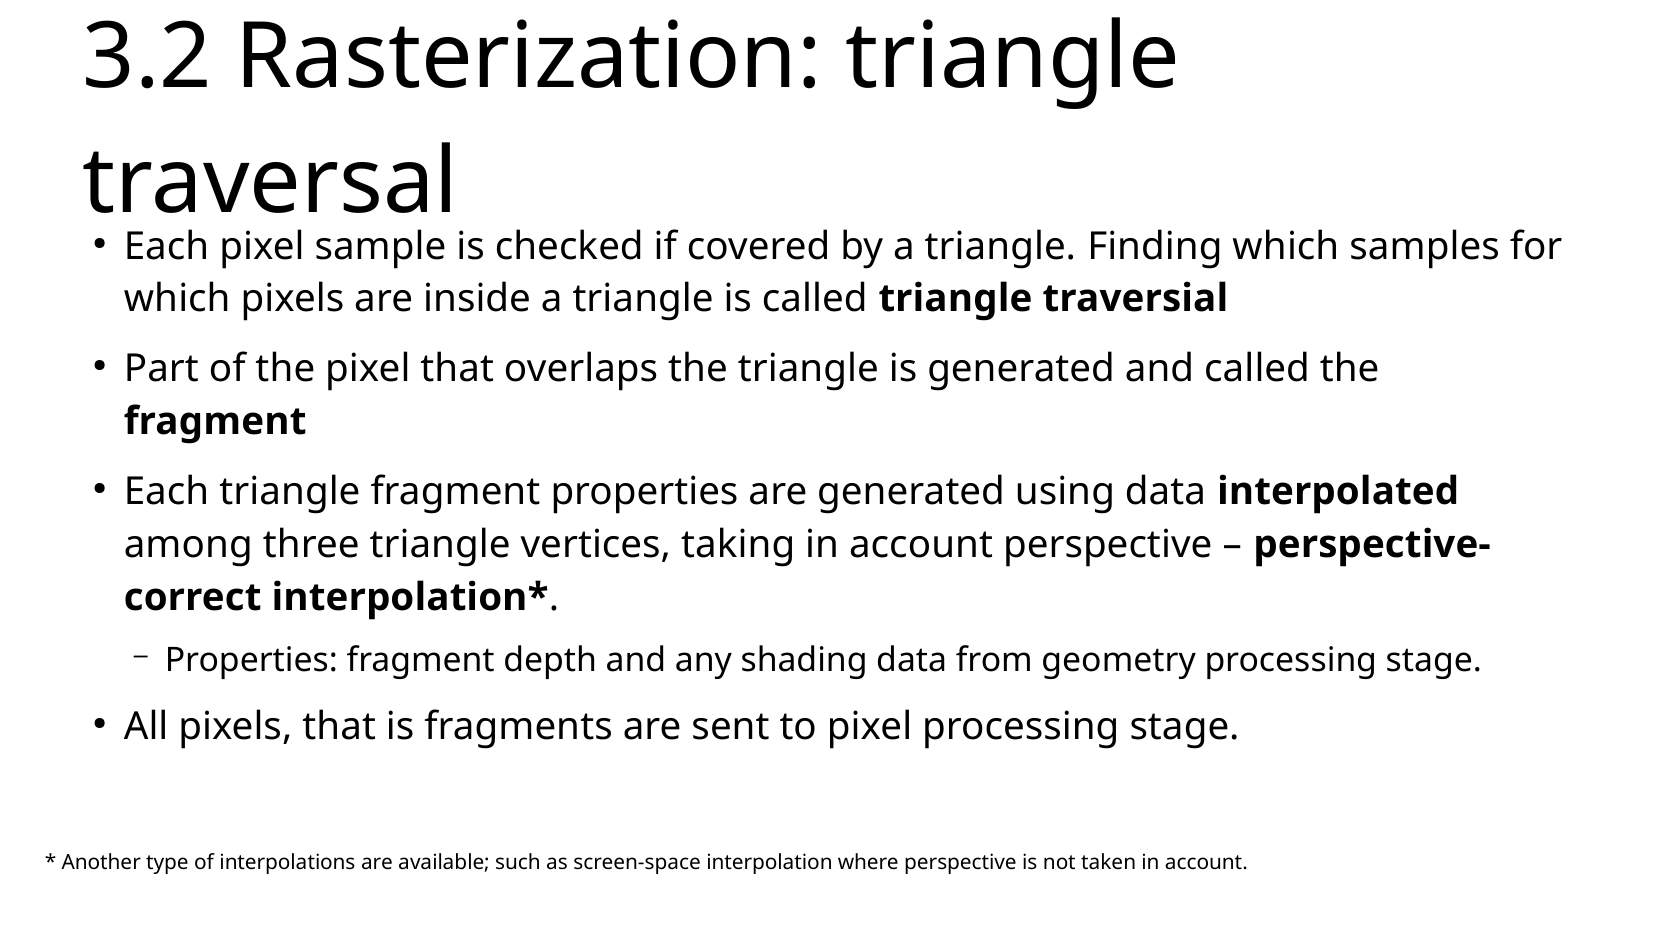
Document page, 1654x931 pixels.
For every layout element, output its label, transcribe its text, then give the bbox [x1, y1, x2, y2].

text_box * Another type of interpolations are available; such as screen-space interpolation where perspective is not taken in account. [30, 840, 1636, 881]
list Each pixel sample is checked if covered by a triangle. Finding which samples for which pixels are inside a triangle is called triangle traversial Part of the pixel that overlaps the triangle is generated and called the fragment Each triangle fragment properties are generated using data interpolated among three triangle vertices, taking in account perspective – perspective-correct interpolation*. Properties: fragment depth and any shading data from geometry processing stage. All pixels, that is fragments are sent to pixel processing stage. [82, 217, 1571, 758]
title 3.2 Rasterization: triangle traversal [82, 37, 1571, 193]
